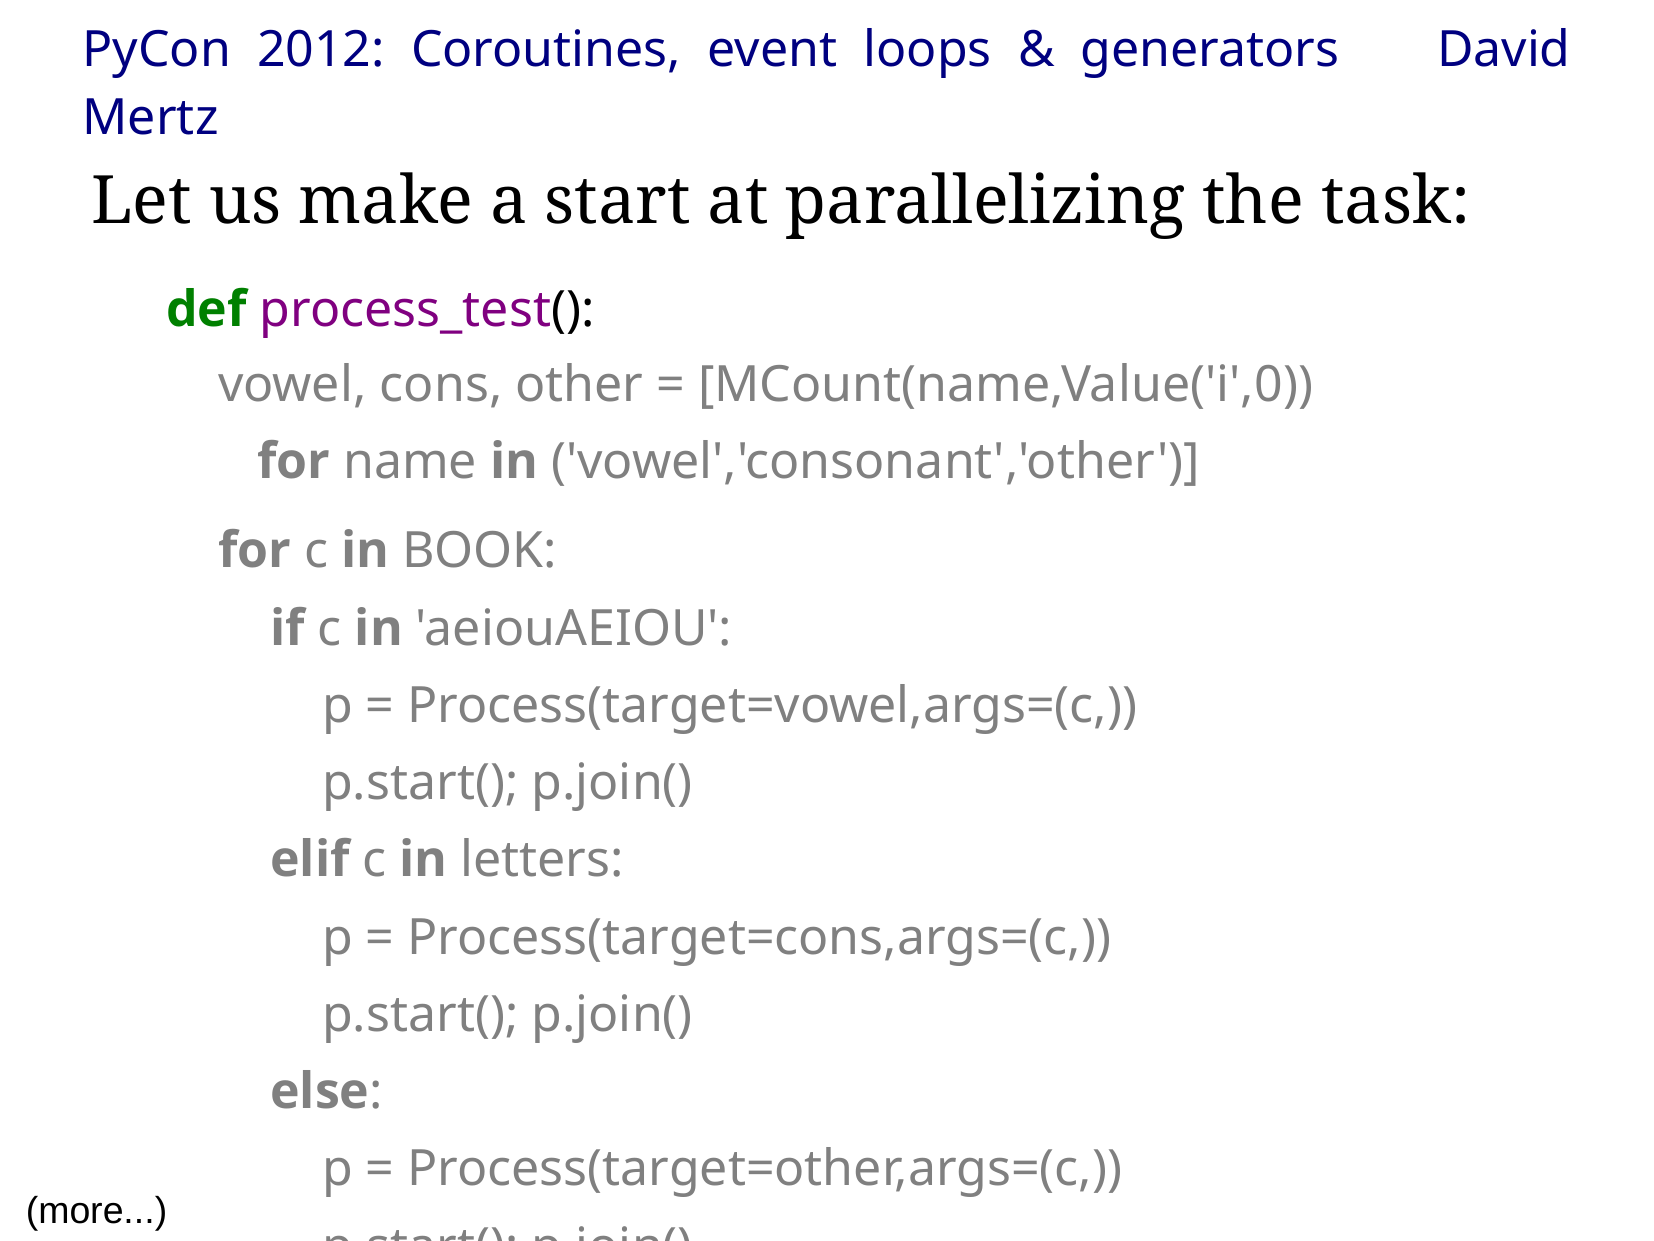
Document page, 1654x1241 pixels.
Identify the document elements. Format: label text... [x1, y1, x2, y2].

text_box (more...) [11, 1182, 183, 1235]
list Let us make a start at parallelizing the task: def process_test(): vowel, cons, other = [MCount(name,Value('i',0)) for name in ('vowel','consonant','other')] for c in BOOK: if c in 'aeiouAEIOU': p = Process(target=vowel,args=(c,)) p.start(); p.join() elif c in letters: p = Process(target=cons,args=(c,)) p.start(); p.join() else: p = Process(target=other,args=(c,)) p.start(); p.join() return LetterTypes(vowel, cons, other) [91, 152, 1562, 1115]
title PyCon 2012: Coroutines, event loops & generators David Mertz [82, 49, 1571, 113]
